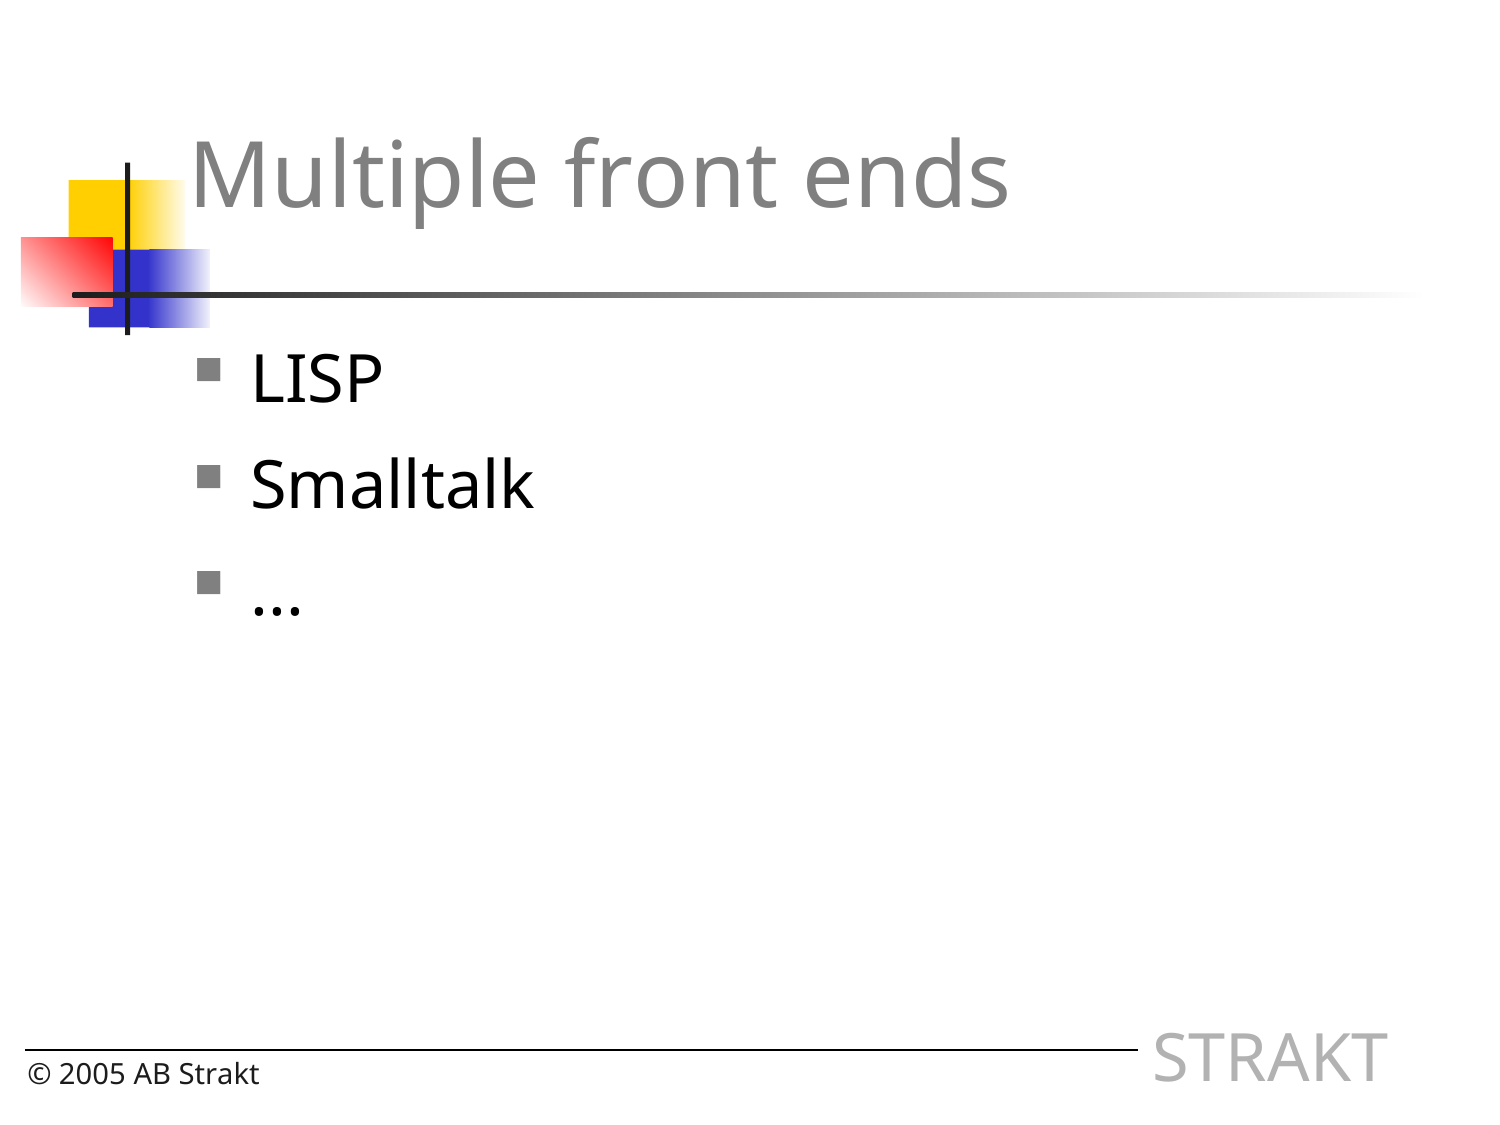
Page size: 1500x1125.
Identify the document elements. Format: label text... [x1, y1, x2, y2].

title Multiple front ends [188, 53, 1468, 289]
list LISP Smalltalk ... [193, 331, 1469, 1007]
